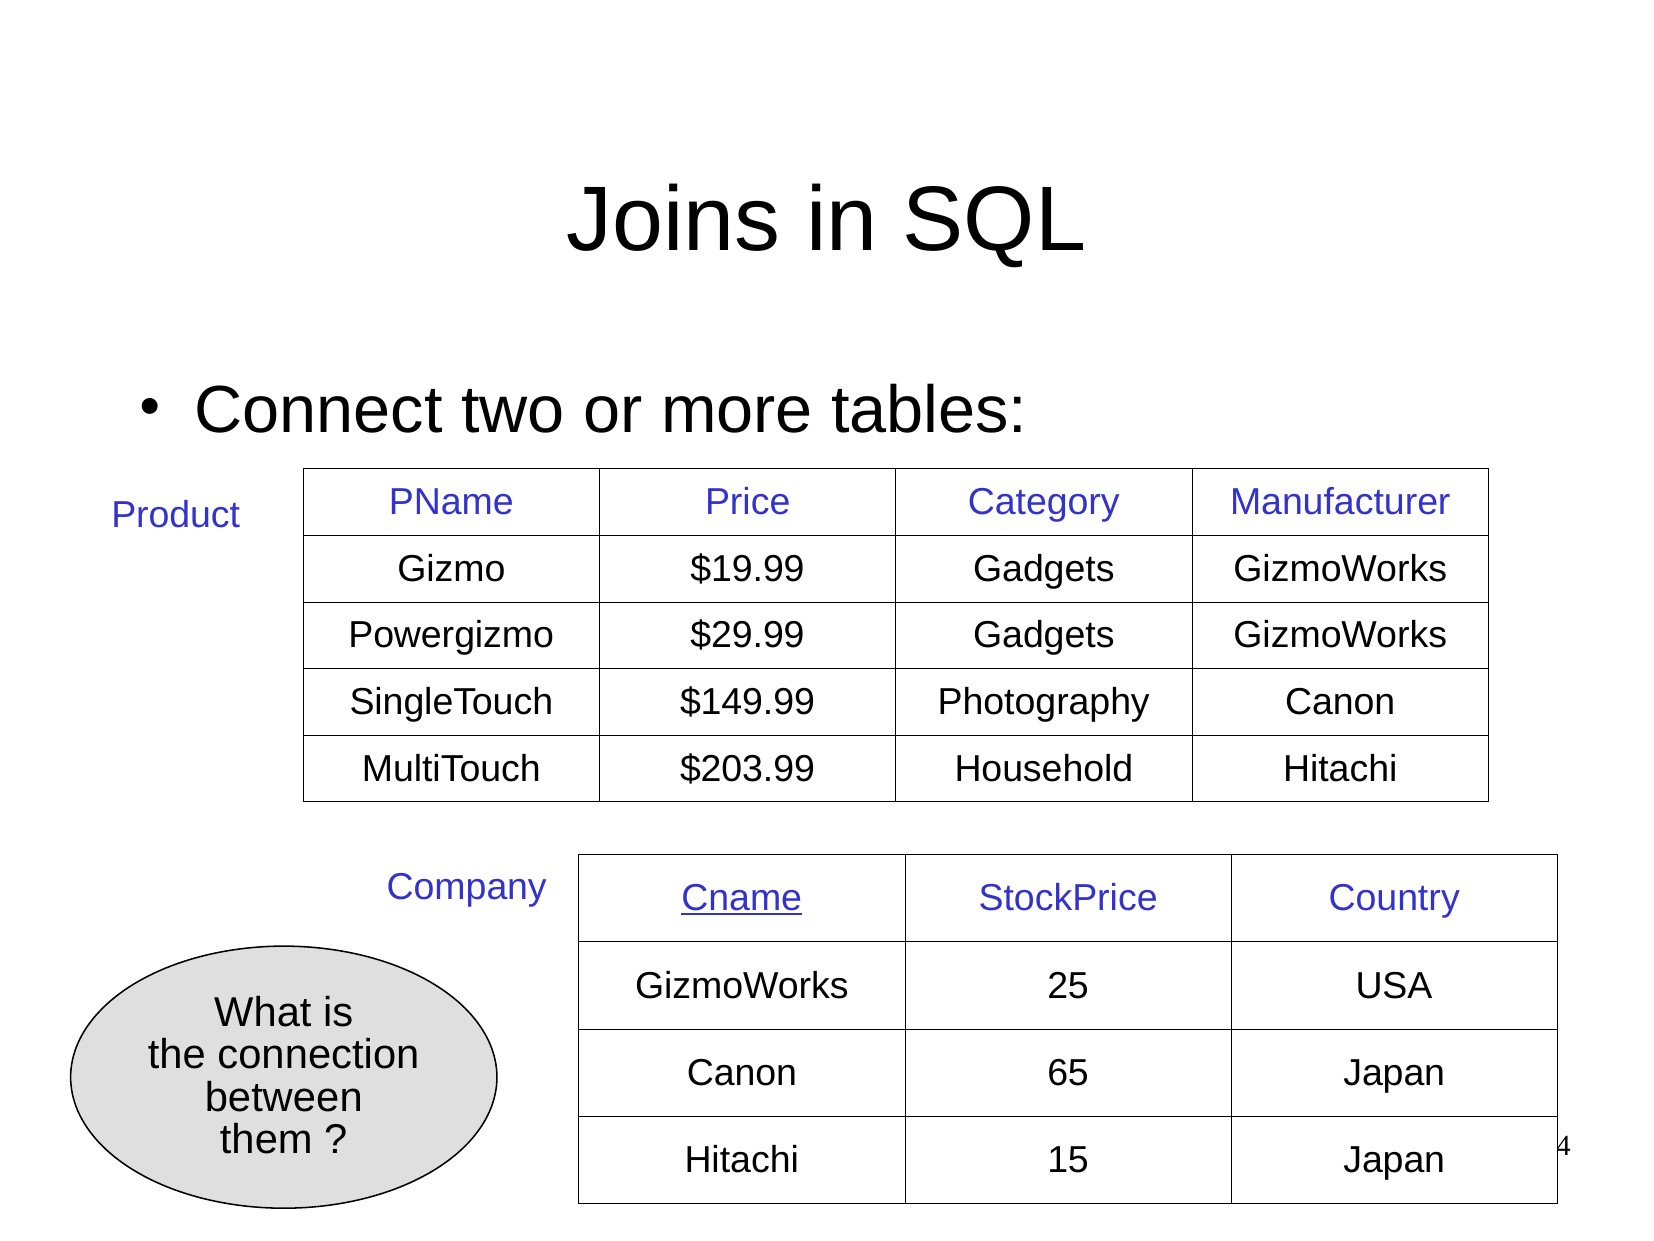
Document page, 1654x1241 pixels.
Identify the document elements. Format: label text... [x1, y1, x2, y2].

table_header PName [304, 469, 599, 535]
table_header StockPrice [906, 855, 1231, 941]
table_cell 25 [906, 942, 1231, 1029]
table_cell $203.99 [600, 736, 895, 801]
title Joins in SQL [124, 110, 1530, 317]
table_cell 65 [906, 1030, 1231, 1116]
table_header Cname [579, 855, 905, 941]
table_cell $19.99 [600, 536, 895, 602]
table_header Category [896, 469, 1192, 535]
table_cell Hitachi [579, 1117, 905, 1203]
table_cell Hitachi [1193, 736, 1488, 801]
table_cell Gadgets [896, 536, 1192, 602]
text_box Product [96, 482, 256, 543]
table_cell Canon [579, 1030, 905, 1116]
text_box Company [371, 854, 562, 915]
table_cell Household [896, 736, 1192, 801]
table_cell GizmoWorks [579, 942, 905, 1029]
table_cell Photography [896, 669, 1192, 735]
table_cell Canon [1193, 669, 1488, 735]
table_cell $149.99 [600, 669, 895, 735]
table_cell 15 [906, 1117, 1231, 1203]
table_cell MultiTouch [304, 736, 599, 801]
table_header Manufacturer [1193, 469, 1488, 535]
list Connect two or more tables: [124, 358, 1530, 1103]
table_cell Gadgets [896, 603, 1192, 668]
table_cell SingleTouch [304, 669, 599, 735]
text_box What is the connection between them ? [70, 946, 497, 1209]
table_cell Gizmo [304, 536, 599, 602]
table_cell Japan [1232, 1030, 1557, 1116]
table_cell GizmoWorks [1193, 536, 1488, 602]
table_cell $29.99 [600, 603, 895, 668]
table_cell USA [1232, 942, 1557, 1029]
table_header Country [1232, 855, 1557, 941]
table_cell GizmoWorks [1193, 603, 1488, 668]
table_cell Powergizmo [304, 603, 599, 668]
table_header Price [600, 469, 895, 535]
table_cell Japan [1232, 1117, 1557, 1203]
